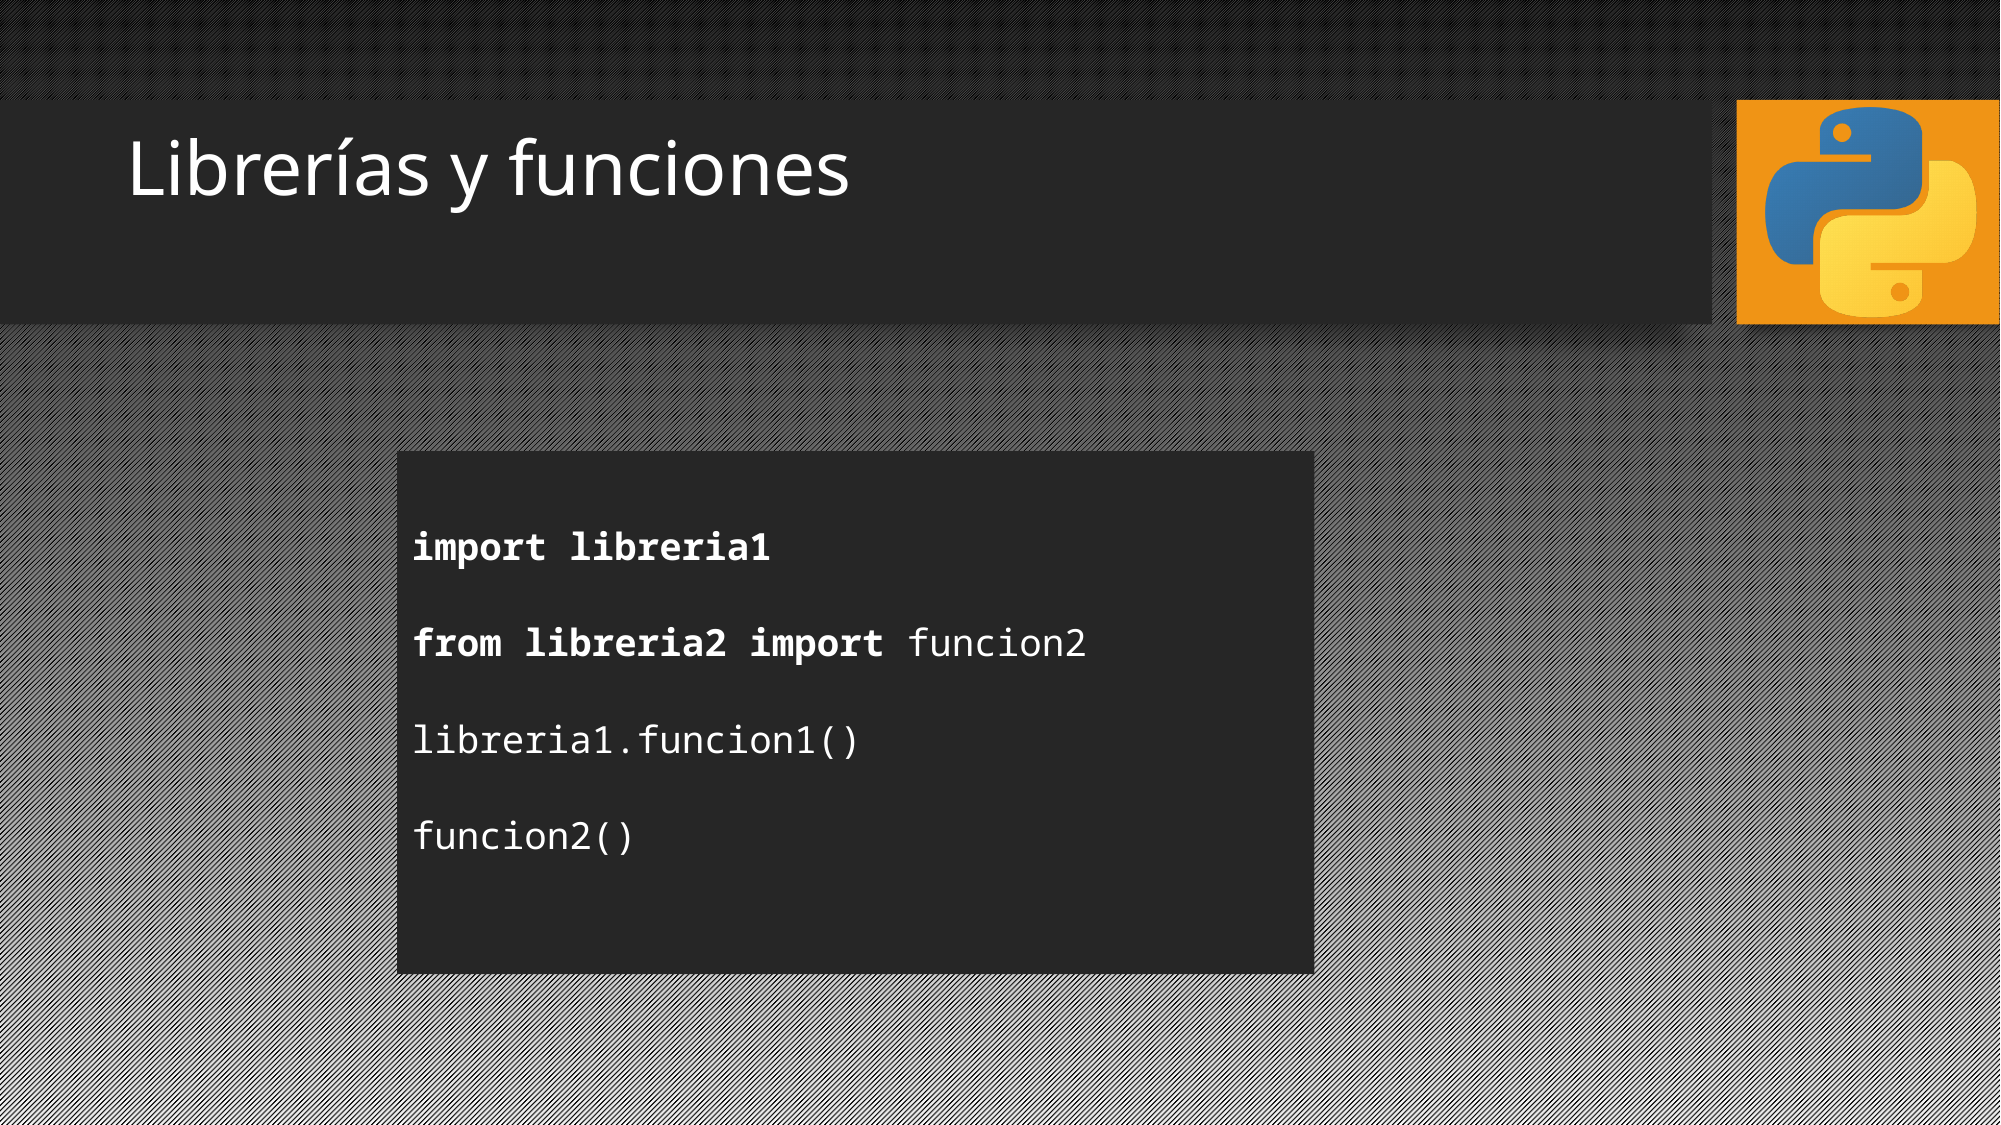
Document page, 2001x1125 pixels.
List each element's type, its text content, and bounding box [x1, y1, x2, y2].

title Librerías y funciones [111, 123, 1689, 301]
picture [1765, 107, 1977, 318]
list [111, 383, 1879, 1078]
picture [0, 0, 2000, 1125]
text_box import libreria1 from libreria2 import funcion2 libreria1.funcion1() funcion2() [397, 451, 1315, 975]
